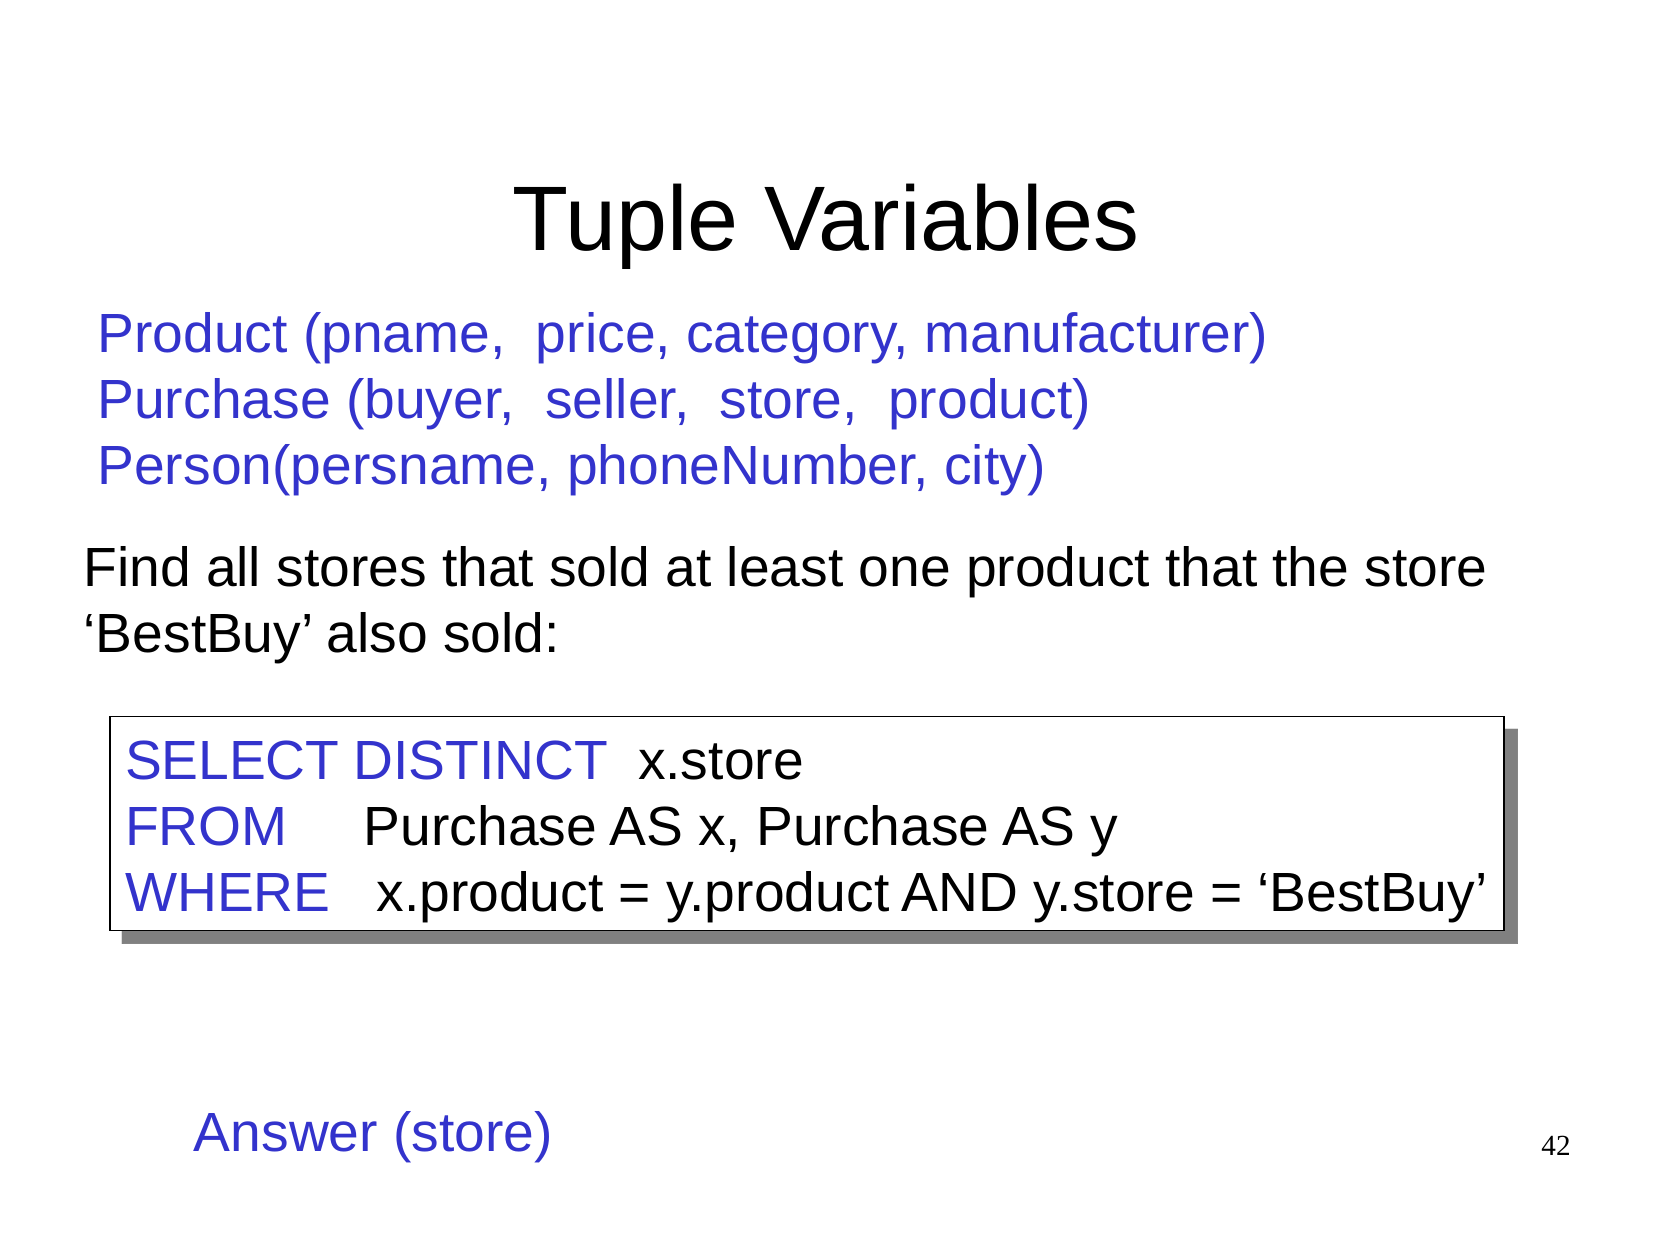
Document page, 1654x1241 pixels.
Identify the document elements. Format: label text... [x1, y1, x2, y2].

text_box Product (pname, price, category, manufacturer) Purchase (buyer, seller, store, product) Person(persname, phoneNumber, city) [82, 289, 1285, 504]
text_box Answer (store) [179, 1088, 569, 1171]
text_box Find all stores that sold at least one product that the store ‘BestBuy’ also sold: [68, 523, 1505, 672]
title Tuple Variables [124, 110, 1530, 317]
text_box SELECT DISTINCT x.store FROM Purchase AS x, Purchase AS y WHERE x.product = y.product AND y.store = ‘BestBuy’ [110, 716, 1504, 931]
